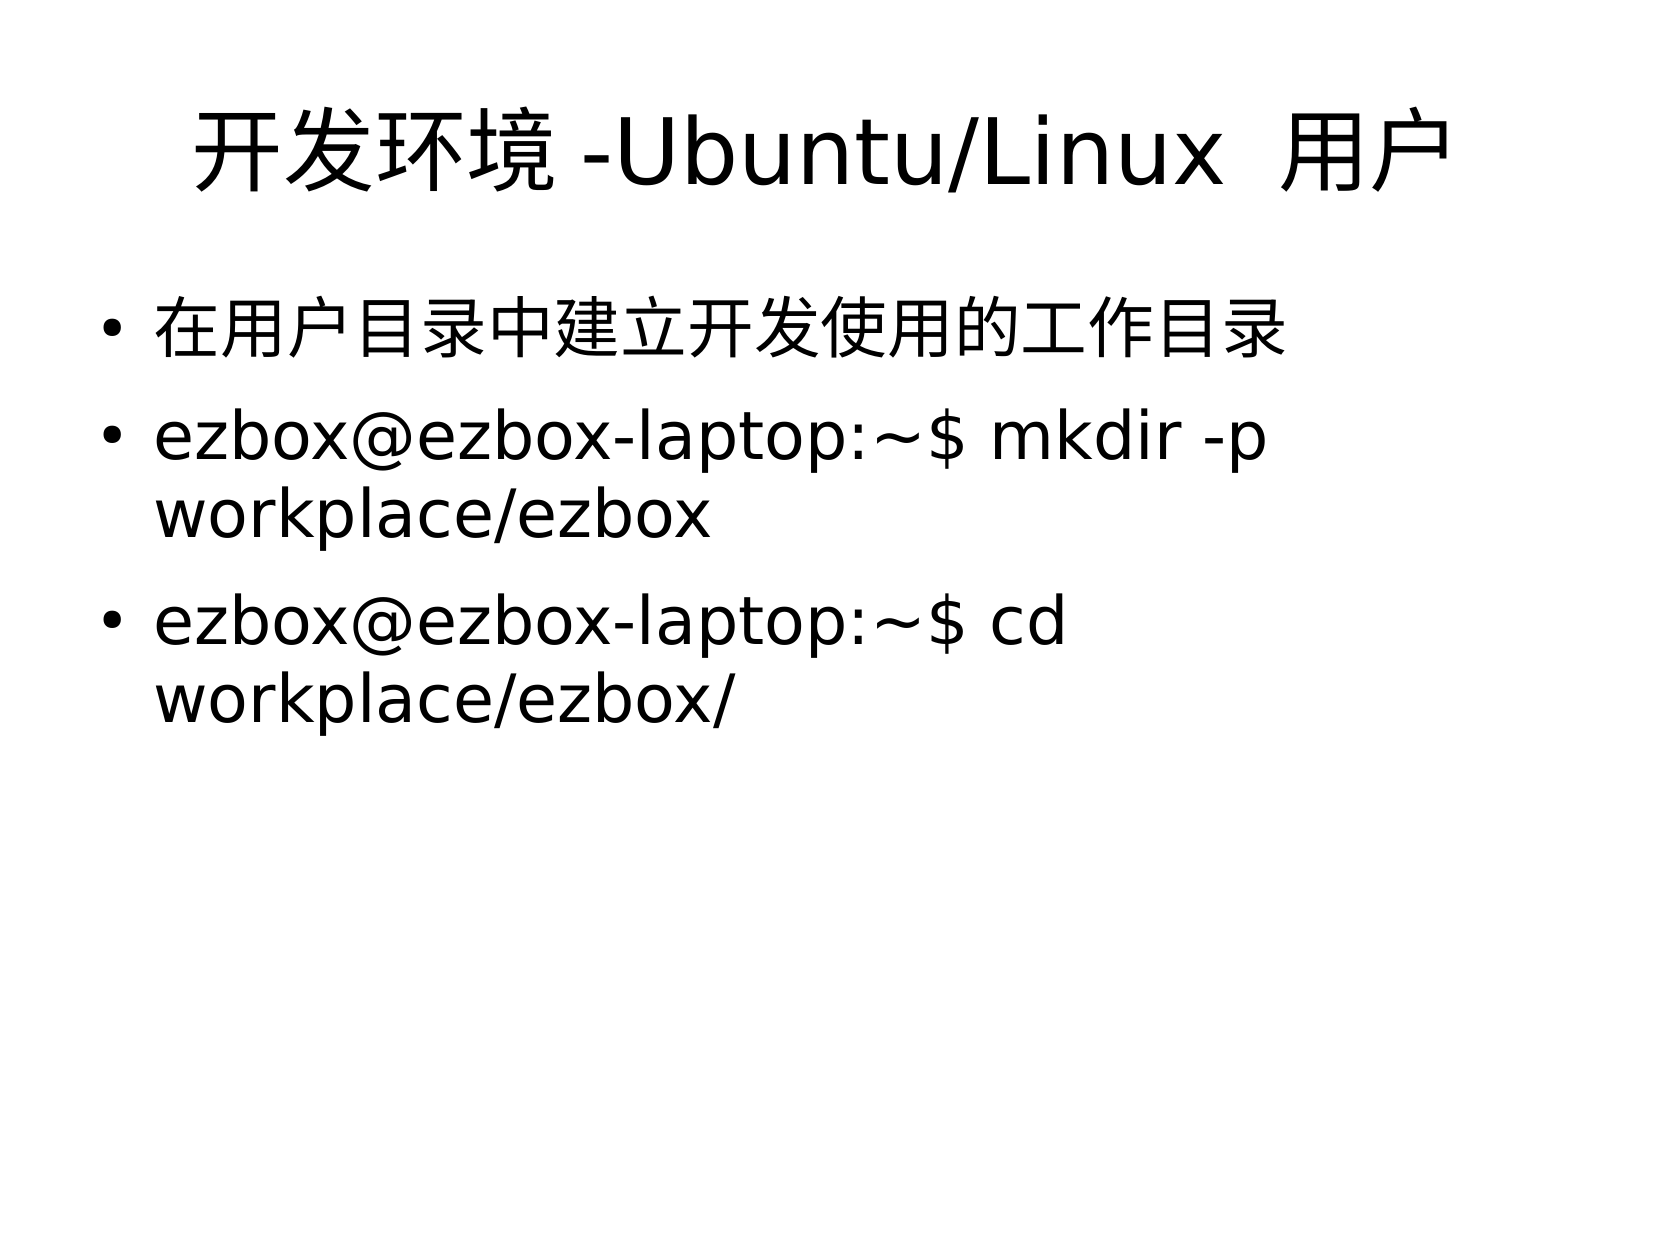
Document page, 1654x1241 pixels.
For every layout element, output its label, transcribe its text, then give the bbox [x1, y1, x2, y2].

title 开发环境-Ubuntu/Linux 用户 [82, 49, 1571, 257]
list 在用户目录中建立开发使用的工作目录 ezbox@ezbox-laptop:~$ mkdir -p workplace/ezbox ezbox@ezbox-laptop:~$ cd workplace/ezbox/ [82, 290, 1538, 1010]
